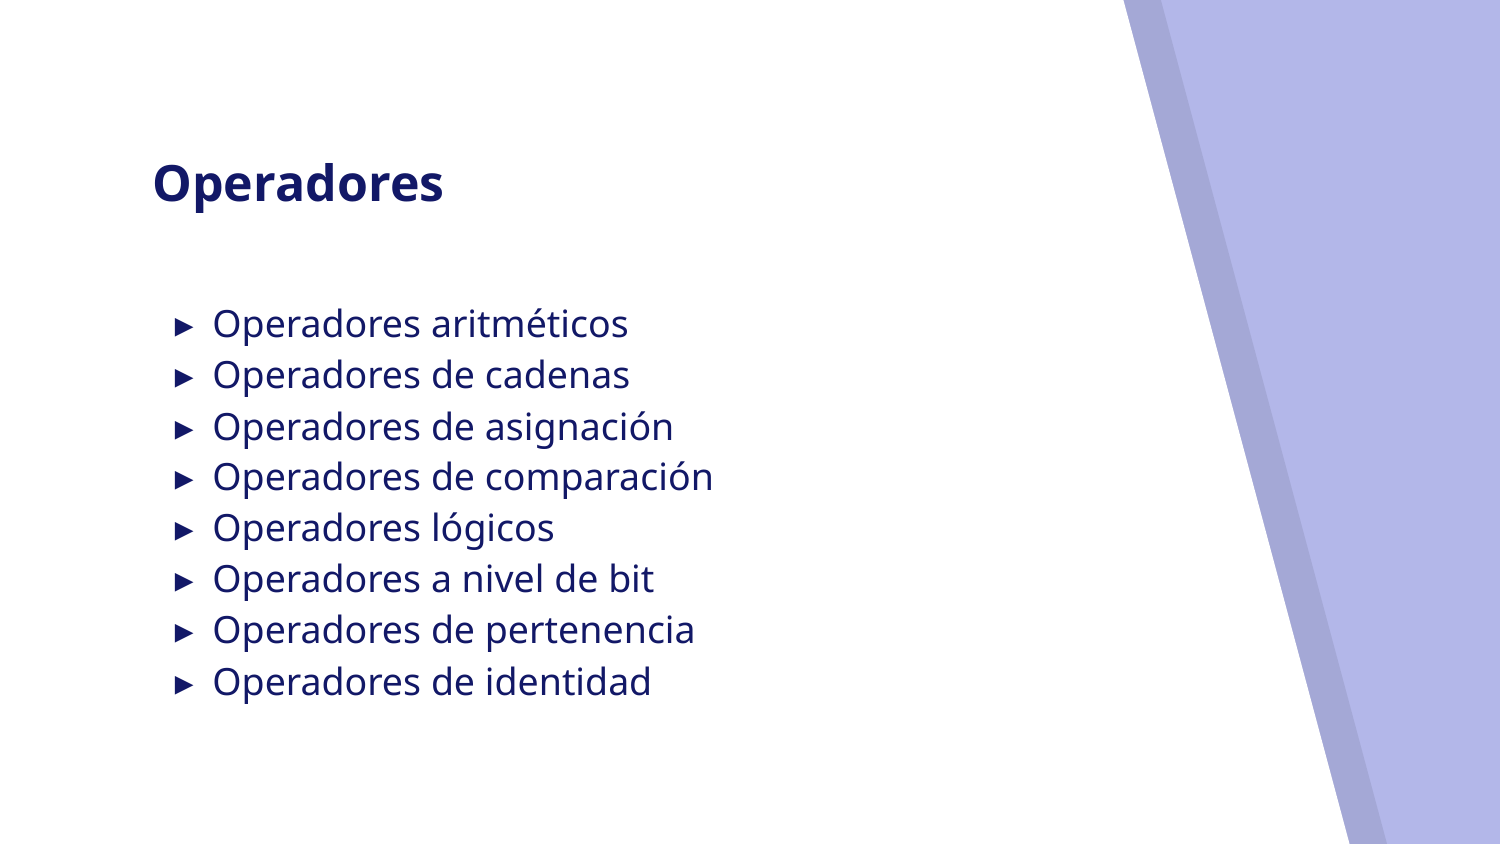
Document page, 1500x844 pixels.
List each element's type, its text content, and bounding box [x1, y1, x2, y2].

list Operadores aritméticos Operadores de cadenas Operadores de asignación Operadores de comparación Operadores lógicos Operadores a nivel de bit Operadores de pertenencia Operadores de identidad [137, 246, 1099, 770]
title Operadores [137, 146, 1011, 227]
